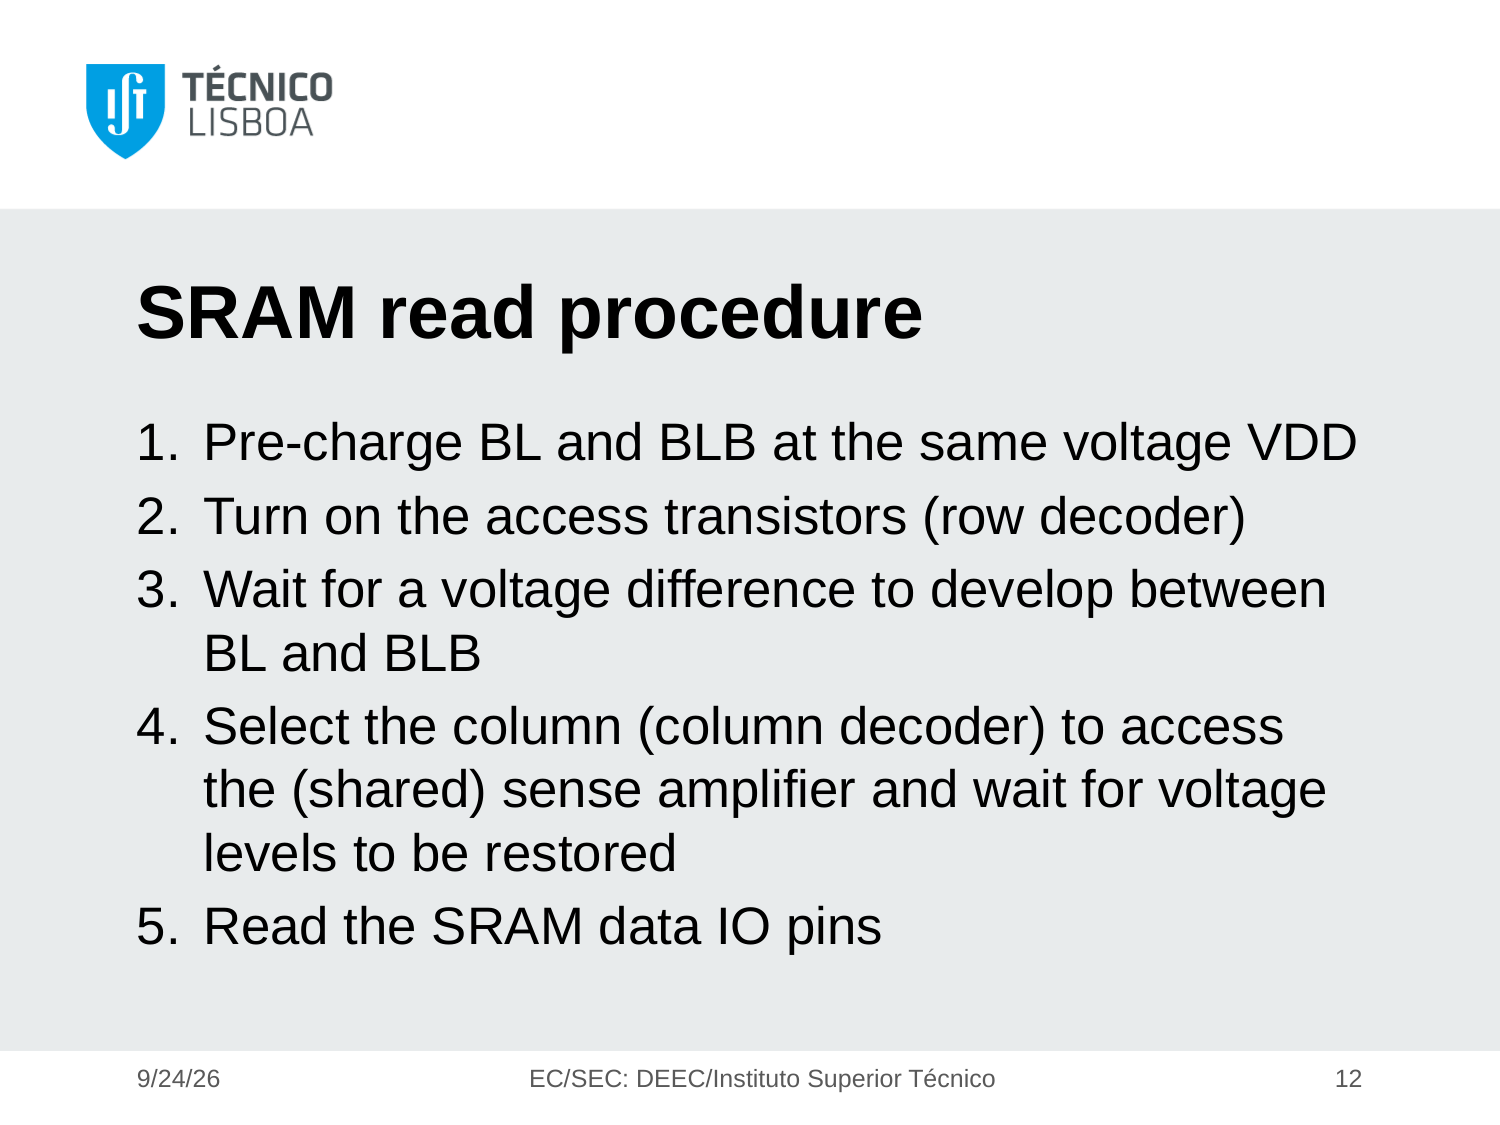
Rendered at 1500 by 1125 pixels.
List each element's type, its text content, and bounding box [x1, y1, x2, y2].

title SRAM read procedure [121, 237, 1378, 381]
picture [0, 0, 1500, 1125]
footer EC/SEC: DEEC/Instituto Superior Técnico [512, 1052, 1021, 1103]
slide_number 12/10/20 [121, 1052, 425, 1103]
slide_number <number> [1077, 1052, 1378, 1103]
list Pre-charge BL and BLB at the same voltage VDD Turn on the access transistors (row decoder) Wait for a voltage difference to develop between BL and BLB Select the column (column decoder) to access the (shared) sense amplifier and wait for voltage levels to be restored Read the SRAM data IO pins [121, 400, 1378, 1005]
